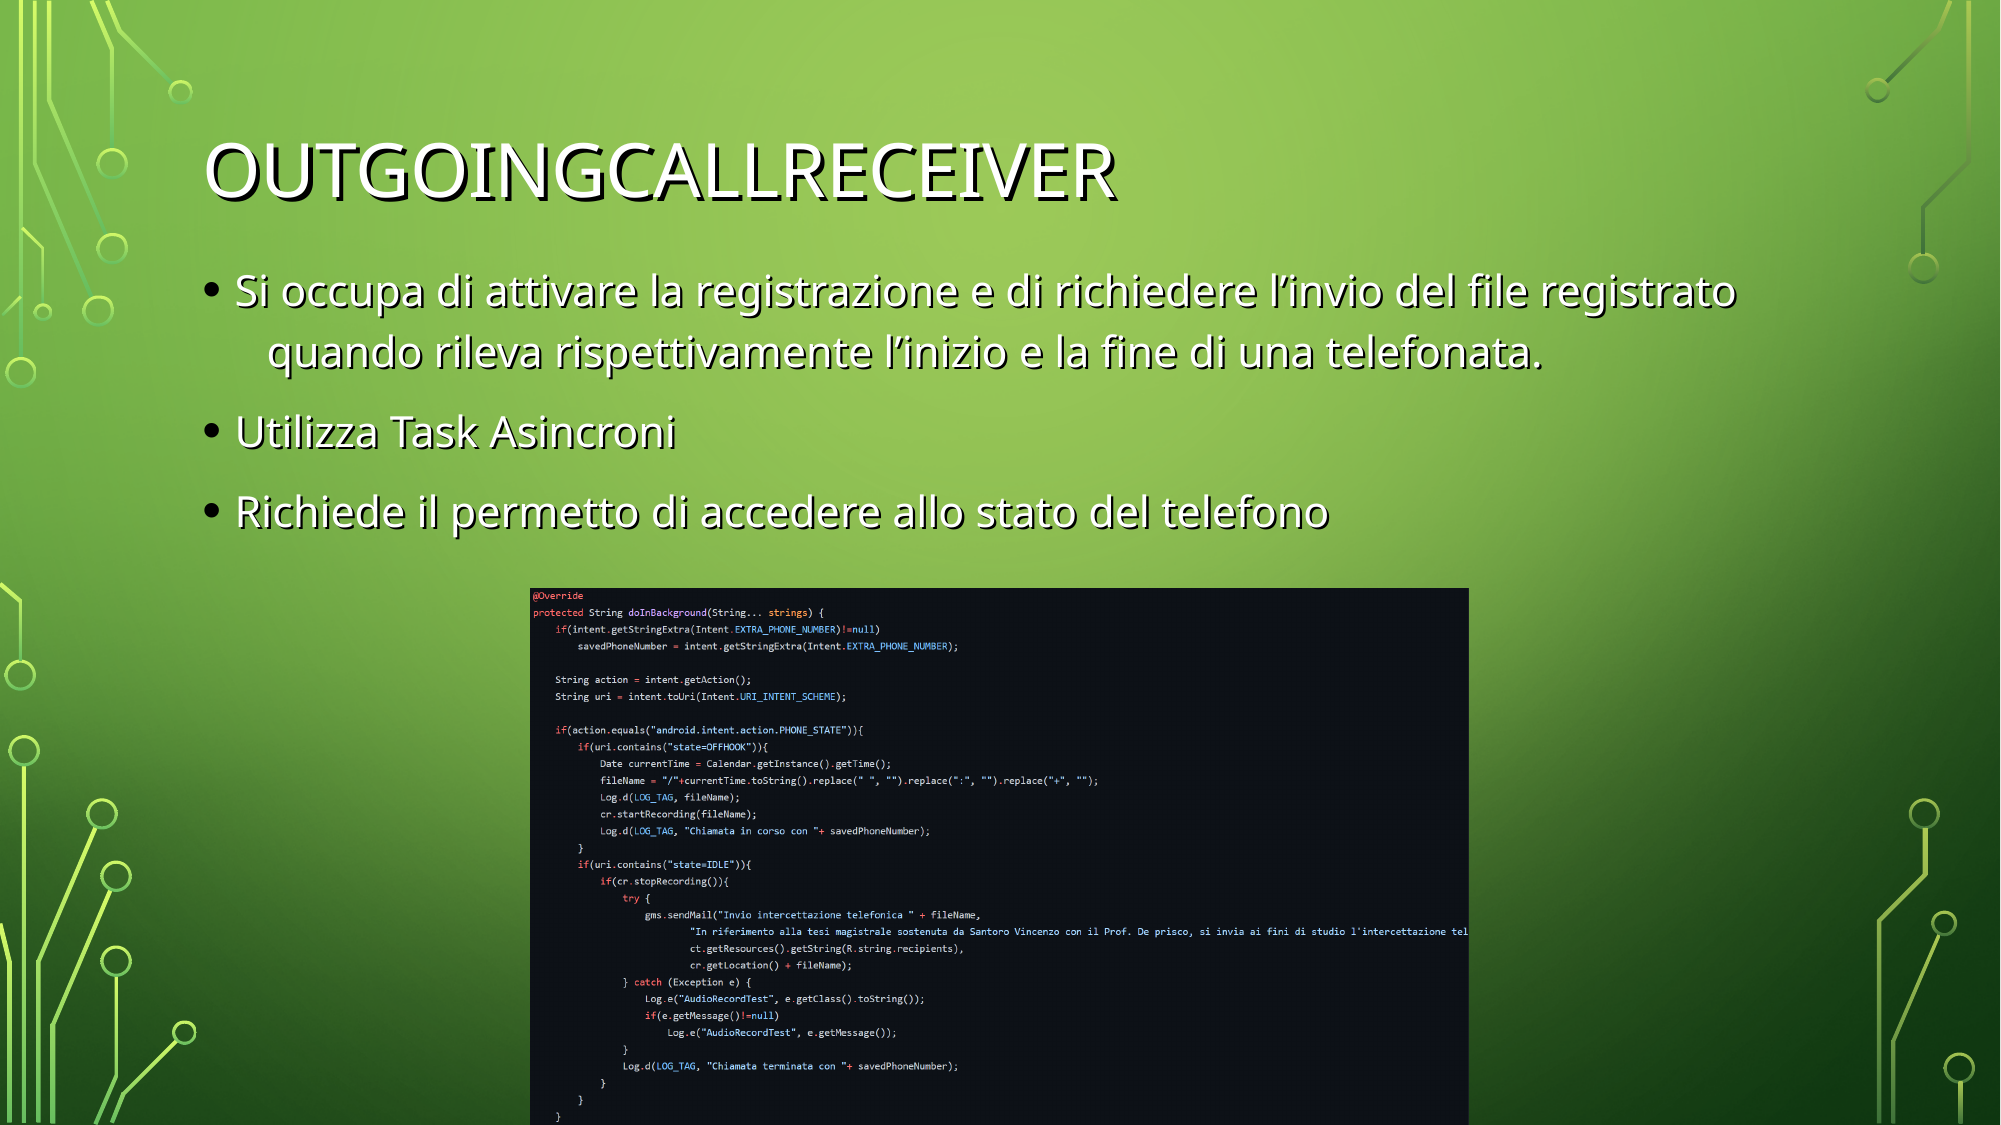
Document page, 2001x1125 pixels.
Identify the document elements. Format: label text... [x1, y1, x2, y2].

picture [530, 588, 1469, 1125]
title OutgoingCallReceiver [187, 101, 1813, 245]
list Si occupa di attivare la registrazione e di richiedere l’invio del file registrato quando rileva rispettivamente l’inizio e la fine di una telefonata. Utilizza Task Asincroni Richiede il permetto di accedere allo stato del telefono [187, 245, 1813, 590]
